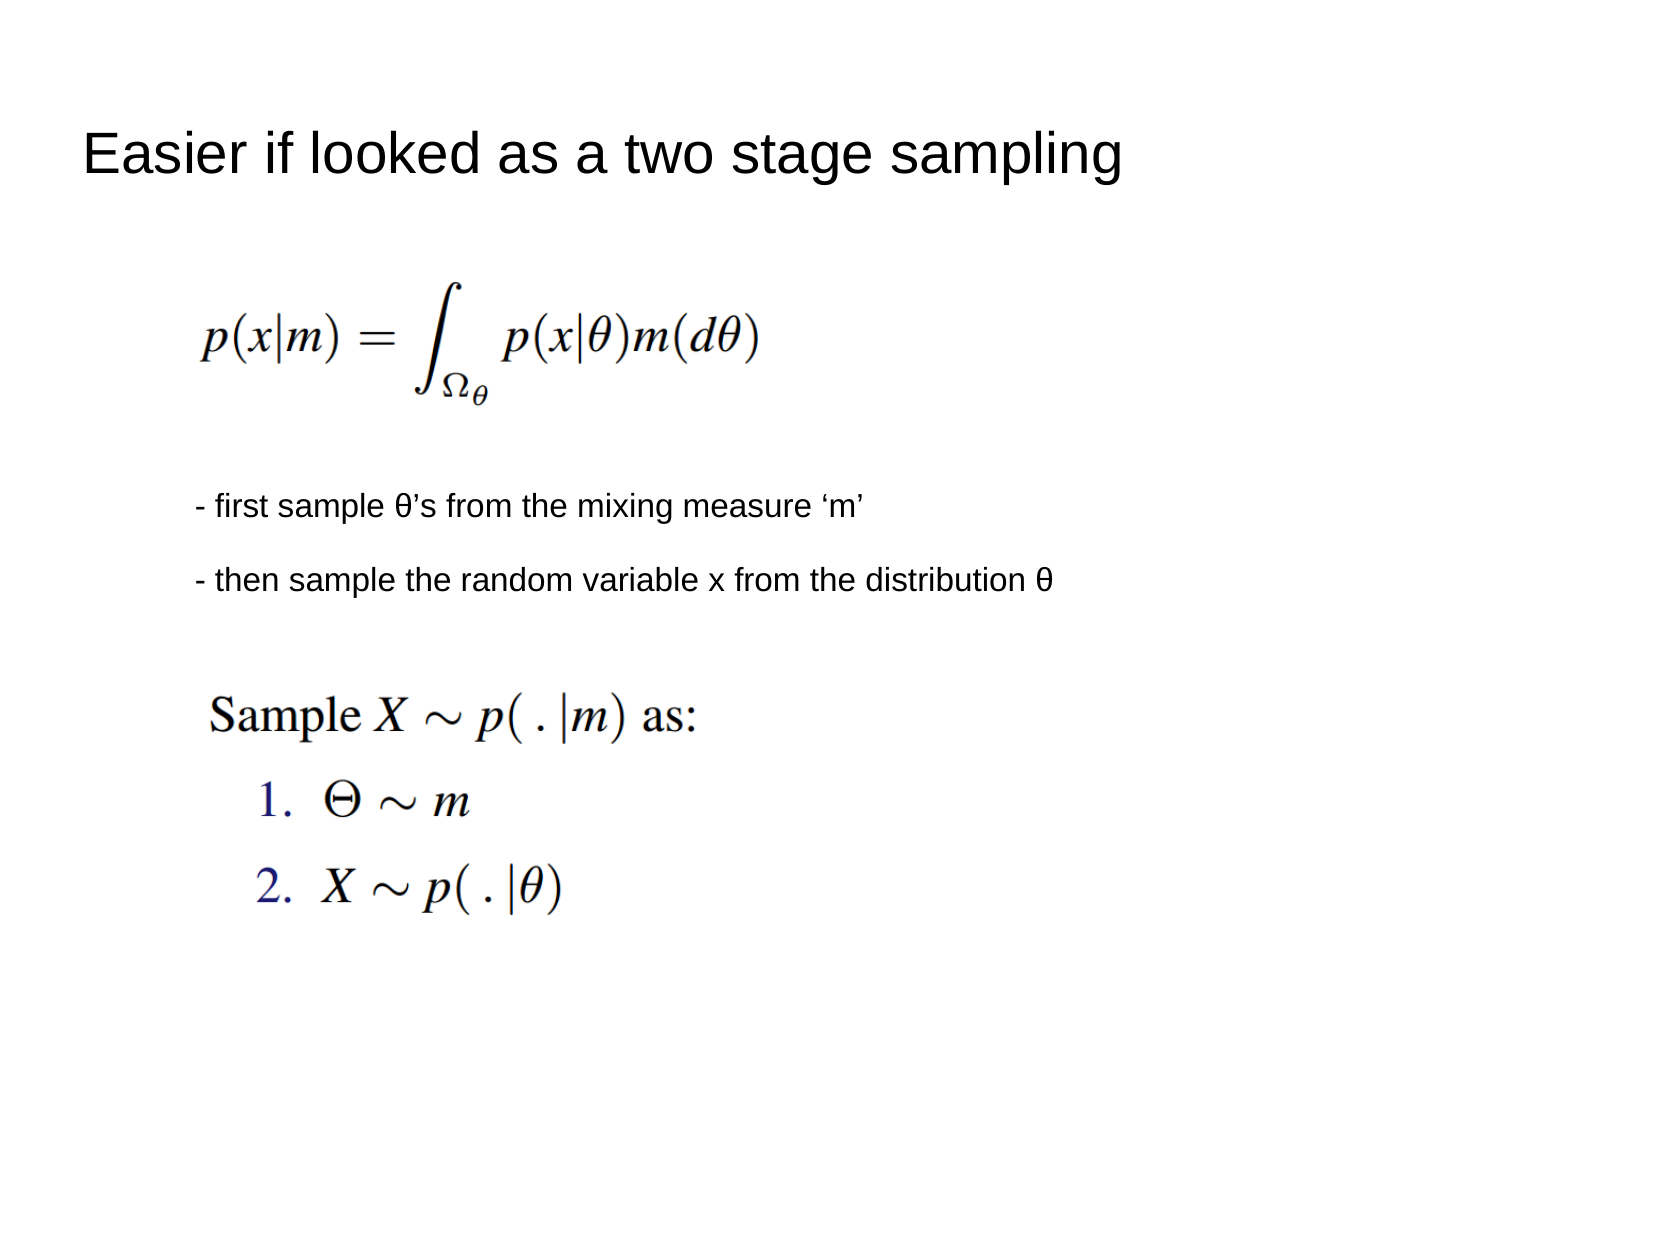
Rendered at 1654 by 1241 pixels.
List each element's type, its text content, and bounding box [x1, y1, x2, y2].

text_box - first sample θ’s from the mixing measure ‘m’ - then sample the random variable x from the distribution θ [180, 480, 1396, 606]
title Easier if looked as a two stage sampling [82, 49, 1571, 257]
picture [180, 263, 777, 421]
picture [199, 674, 721, 928]
